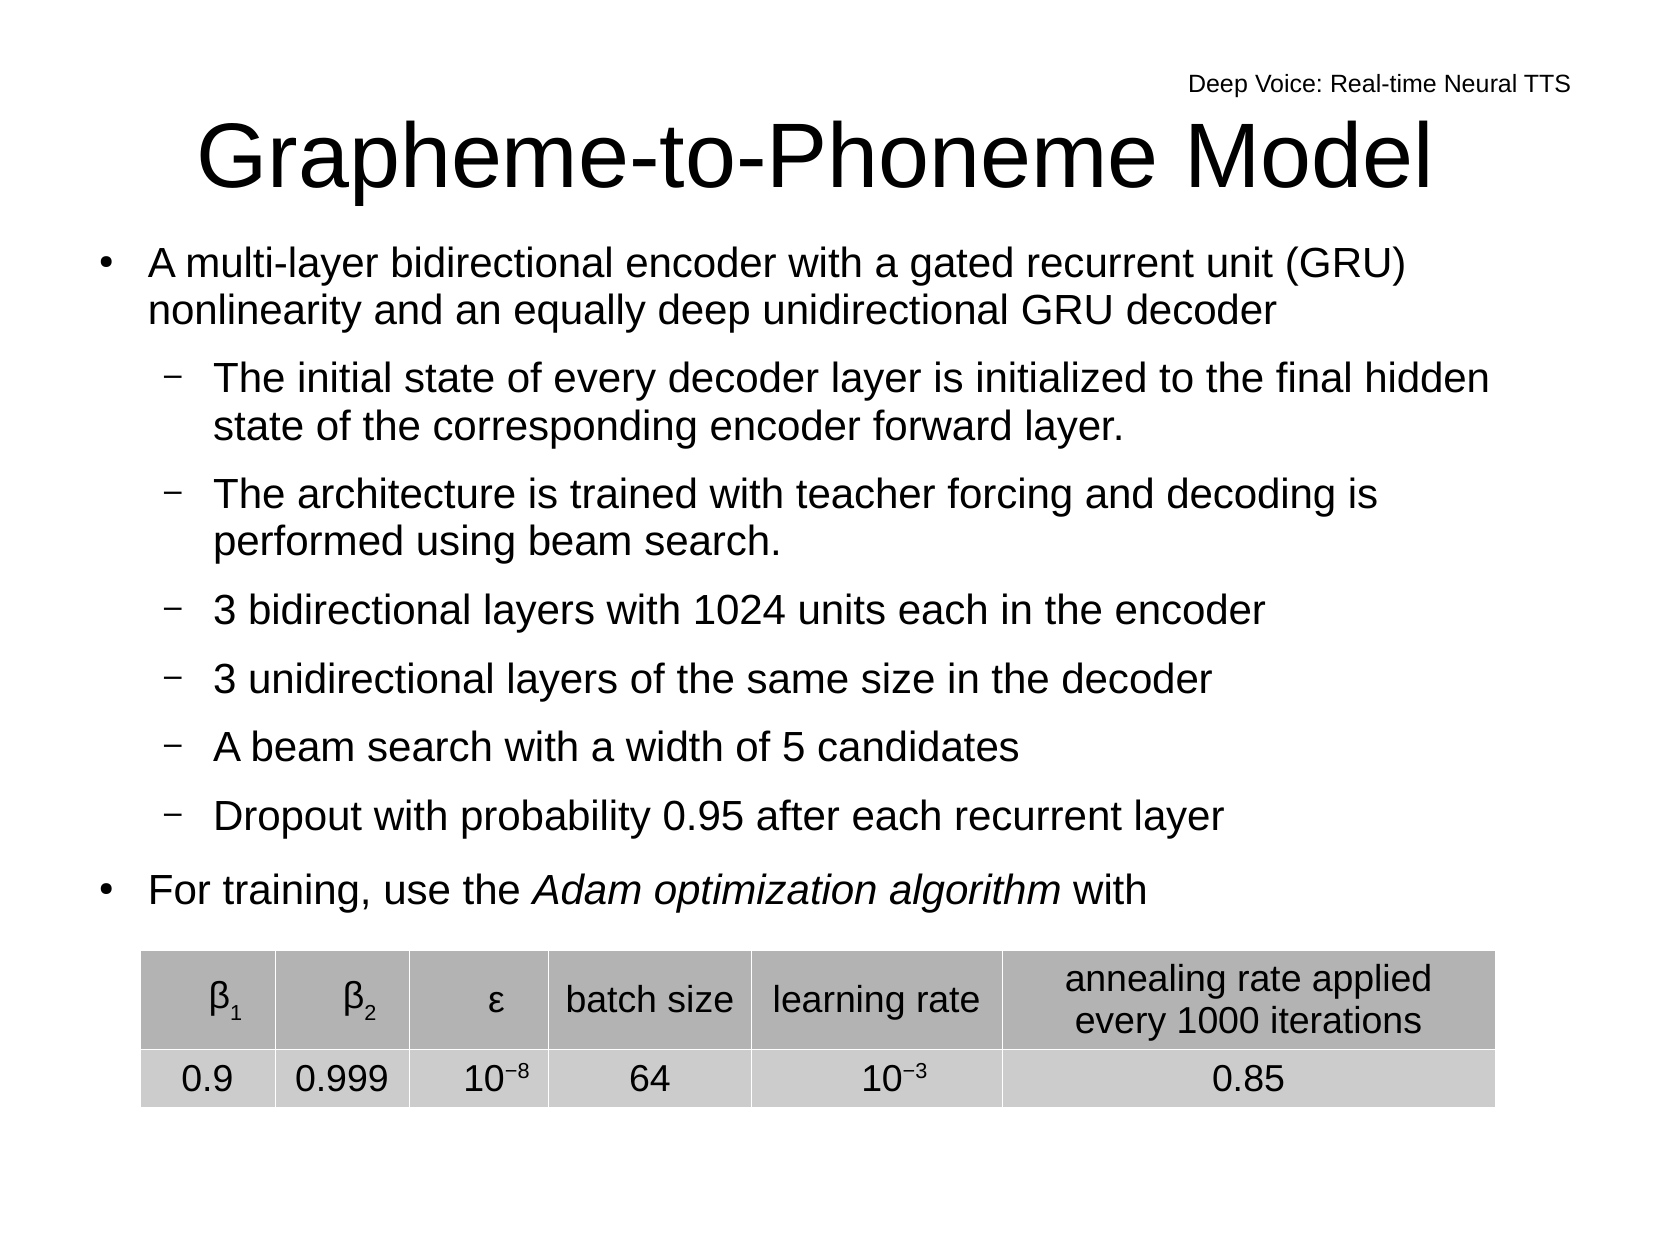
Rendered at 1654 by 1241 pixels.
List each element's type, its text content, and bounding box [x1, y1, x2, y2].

table_header learning rate [752, 951, 1002, 1049]
table_cell 10−8 [410, 1050, 548, 1107]
table_header β2 [276, 951, 409, 1049]
list A multi-layer bidirectional encoder with a gated recurrent unit (GRU) nonlinearity and an equally deep unidirectional GRU decoder The initial state of every decoder layer is initialized to the final hidden state of the corresponding encoder forward layer. The architecture is trained with teacher forcing and decoding is performed using beam search. 3 bidirectional layers with 1024 units each in the encoder 3 unidirectional layers of the same size in the decoder A beam search with a width of 5 candidates Dropout with probability 0.95 after each recurrent layer For training, use the Adam optimization algorithm with [82, 239, 1523, 916]
table_header annealing rate applied every 1000 iterations [1003, 951, 1495, 1049]
table_cell 0.999 [276, 1050, 409, 1107]
text_box Deep Voice: Real-time Neural TTS [1125, 62, 1636, 106]
table_cell 10−3 [752, 1050, 1002, 1107]
table_header ε [410, 951, 548, 1049]
table_header β1 [141, 951, 275, 1049]
table_cell 0.85 [1003, 1050, 1495, 1107]
title Grapheme-to-Phoneme Model [71, 75, 1561, 236]
table_cell 0.9 [141, 1050, 275, 1107]
table_header batch size [549, 951, 751, 1049]
table_cell 64 [549, 1050, 751, 1107]
